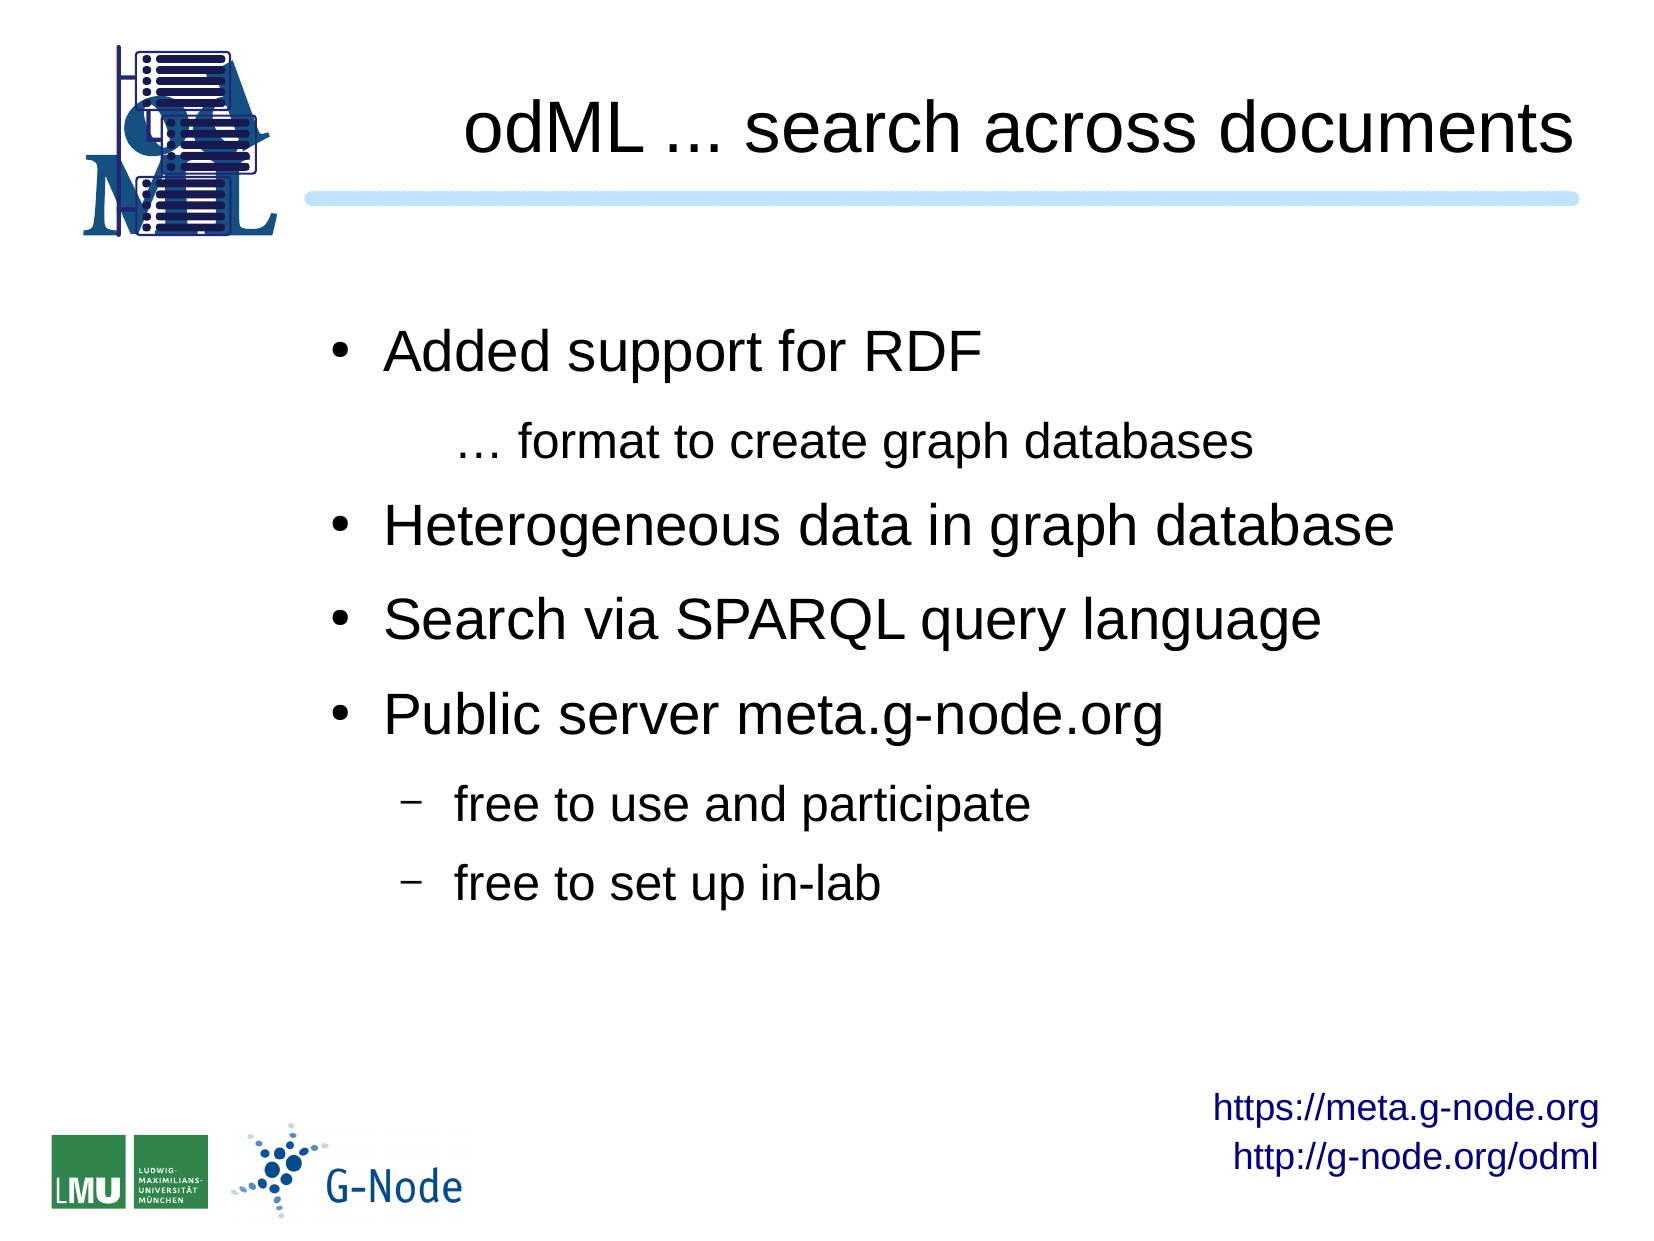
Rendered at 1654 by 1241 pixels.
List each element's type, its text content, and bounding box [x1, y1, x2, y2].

list Added support for RDF … format to create graph databases Heterogeneous data in graph database Search via SPARQL query language Public server meta.g-node.org free to use and participate free to set up in-lab [312, 318, 1561, 946]
text_box http://g-node.org/odml [1218, 1128, 1624, 1189]
text_box odML ... search across documents [87, 30, 1576, 226]
picture [82, 45, 286, 238]
text_box https://meta.g-node.org [1198, 1079, 1622, 1140]
picture [230, 1123, 467, 1219]
